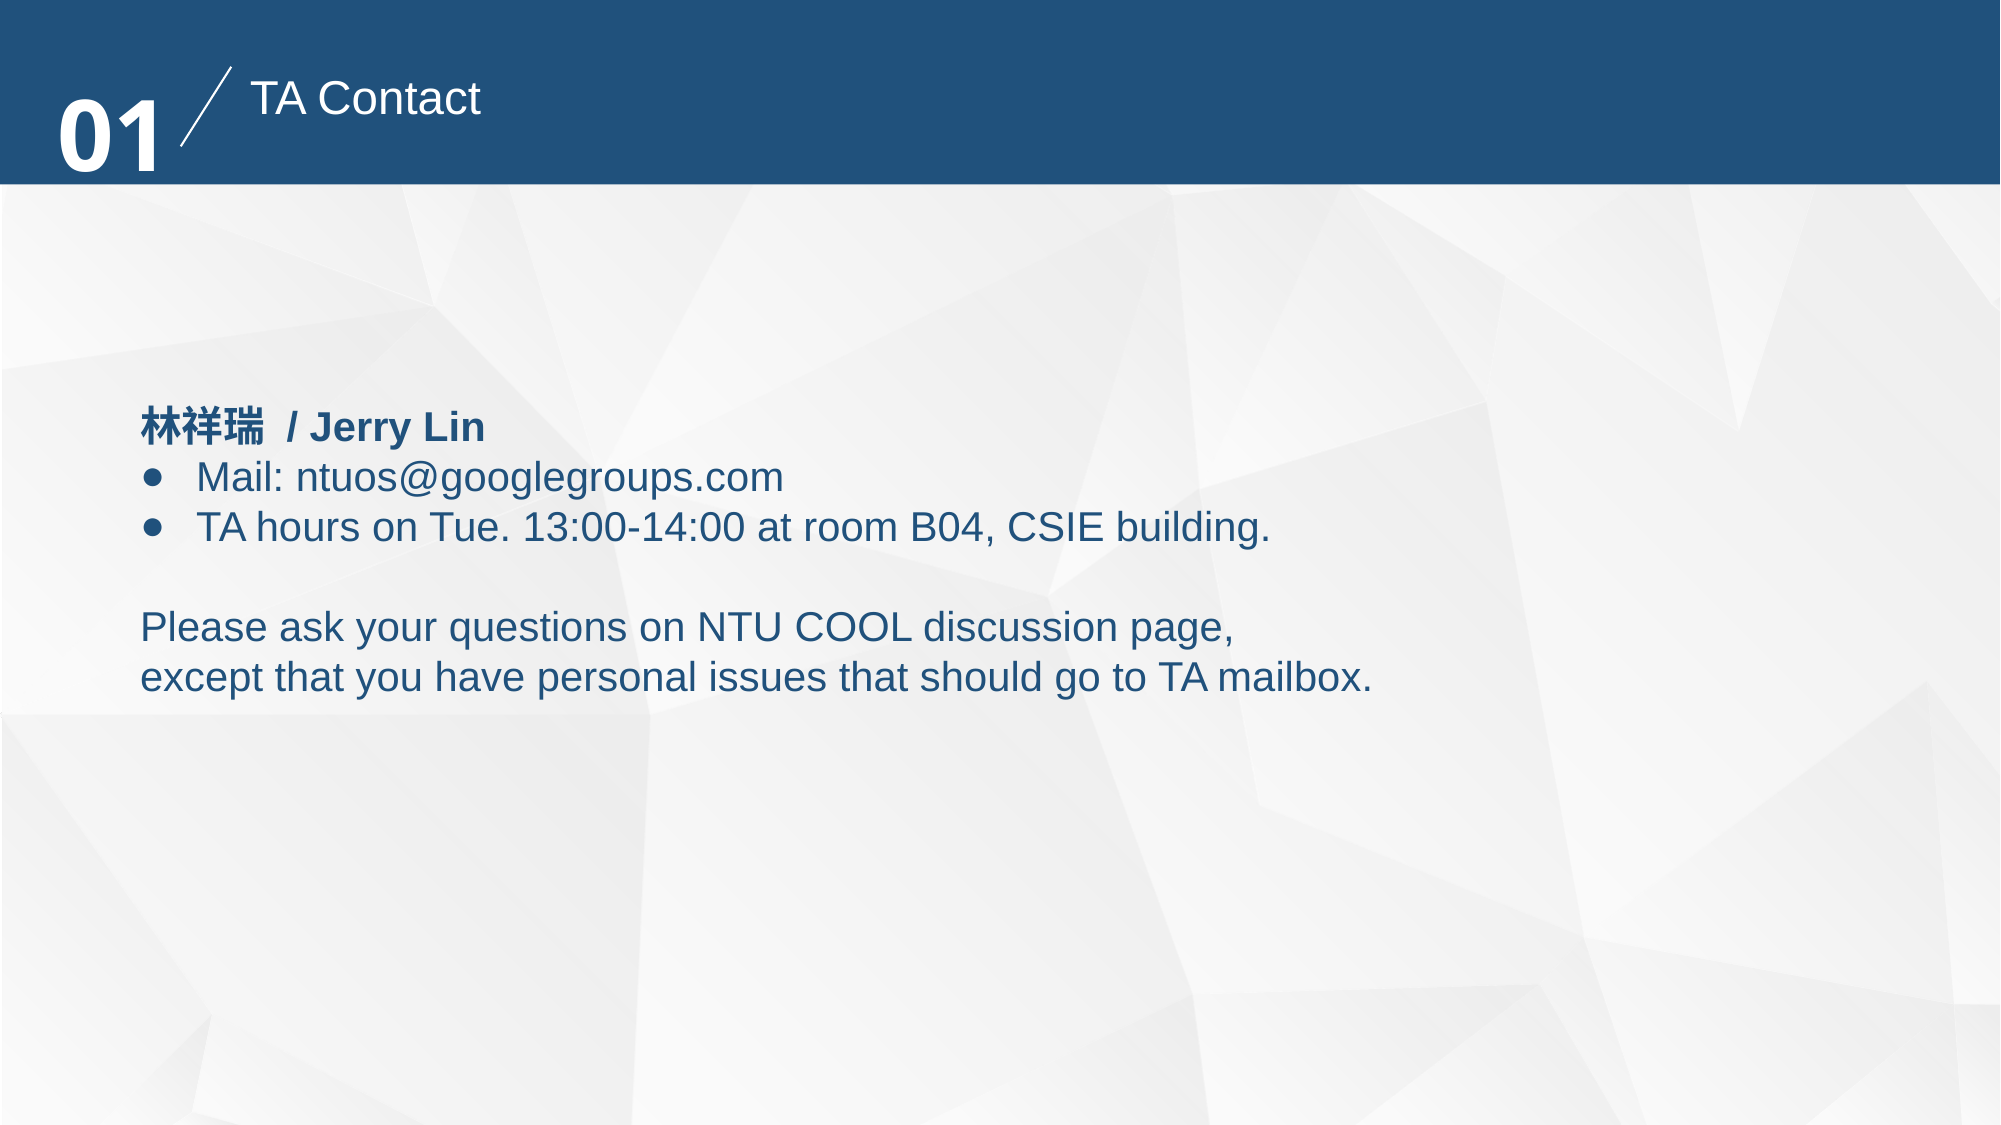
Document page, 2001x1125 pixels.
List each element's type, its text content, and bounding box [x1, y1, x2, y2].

text_box 林祥瑞 / Jerry Lin Mail: ntuos@googlegroups.com TA hours on Tue. 13:00-14:00 at room B04, CSIE building. Please ask your questions on NTU COOL discussion page, except that you have personal issues that should go to TA mailbox. [125, 385, 1881, 714]
list TA Contact [235, 57, 989, 139]
picture [0, 0, 2001, 1125]
list 01 [43, 52, 185, 218]
